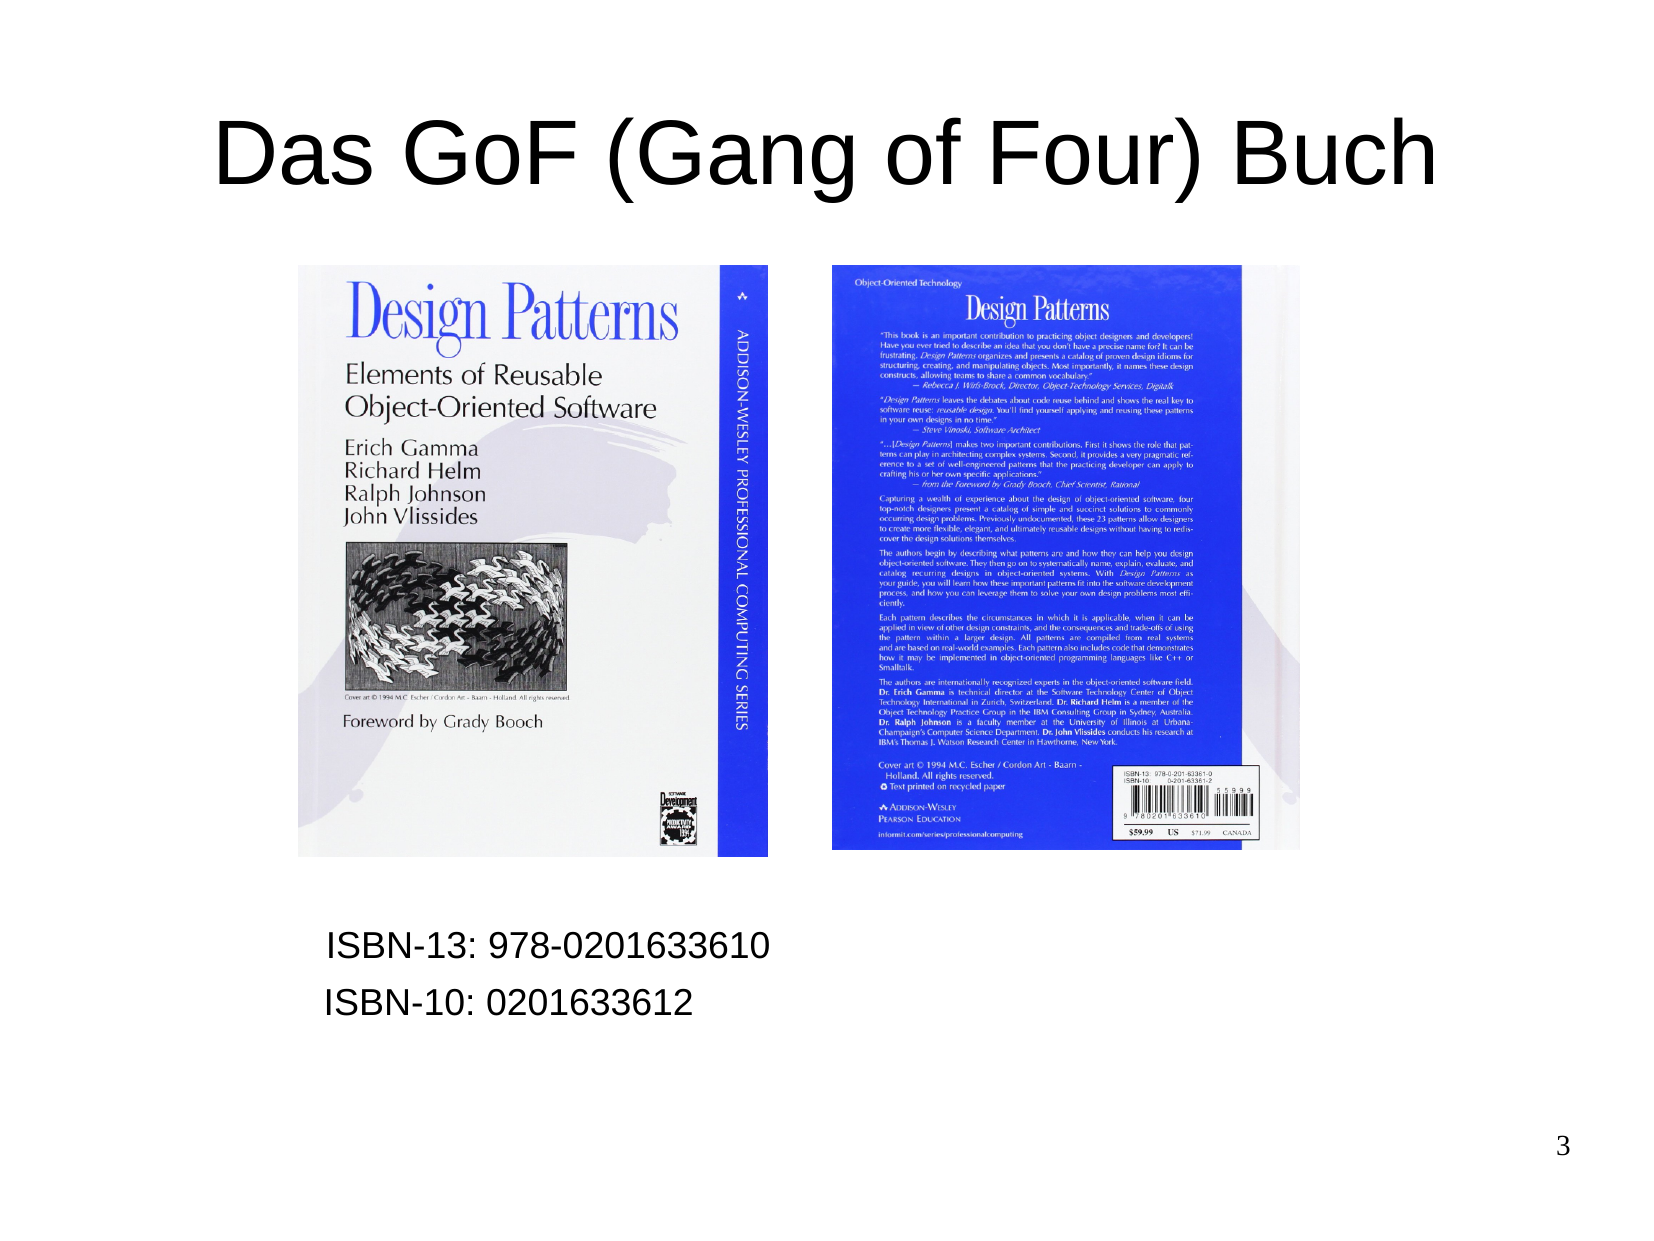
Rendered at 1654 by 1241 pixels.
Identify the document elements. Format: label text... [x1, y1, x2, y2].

picture [832, 265, 1300, 857]
text_box ISBN-10: 0201633612 [309, 974, 768, 1032]
title Das GoF (Gang of Four) Buch [82, 49, 1571, 257]
picture [298, 265, 768, 857]
text_box ISBN-13: 978-0201633610 [311, 917, 786, 975]
